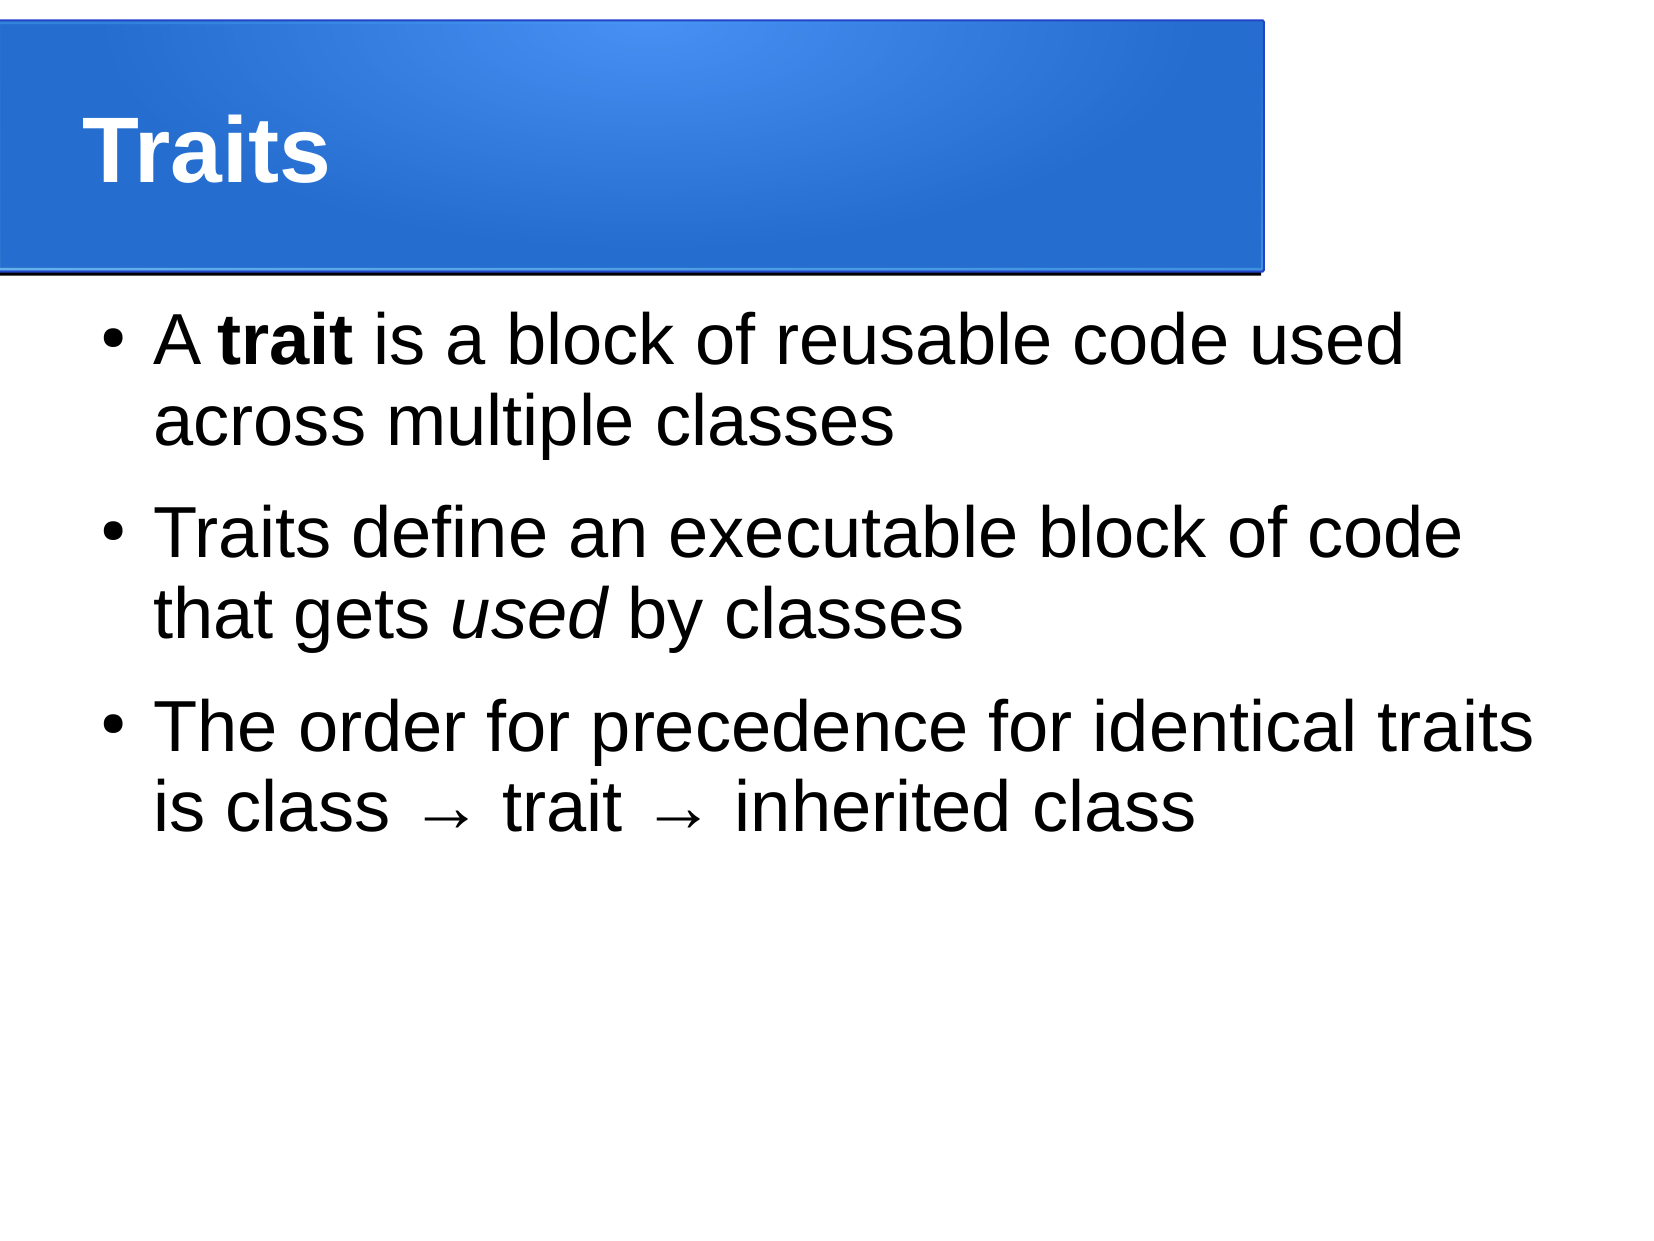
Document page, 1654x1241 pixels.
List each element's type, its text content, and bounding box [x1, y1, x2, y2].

list A trait is a block of reusable code used across multiple classes Traits define an executable block of code that gets used by classes The order for precedence for identical traits is class → trait → inherited class [82, 299, 1571, 1019]
title Traits [82, 47, 1235, 252]
